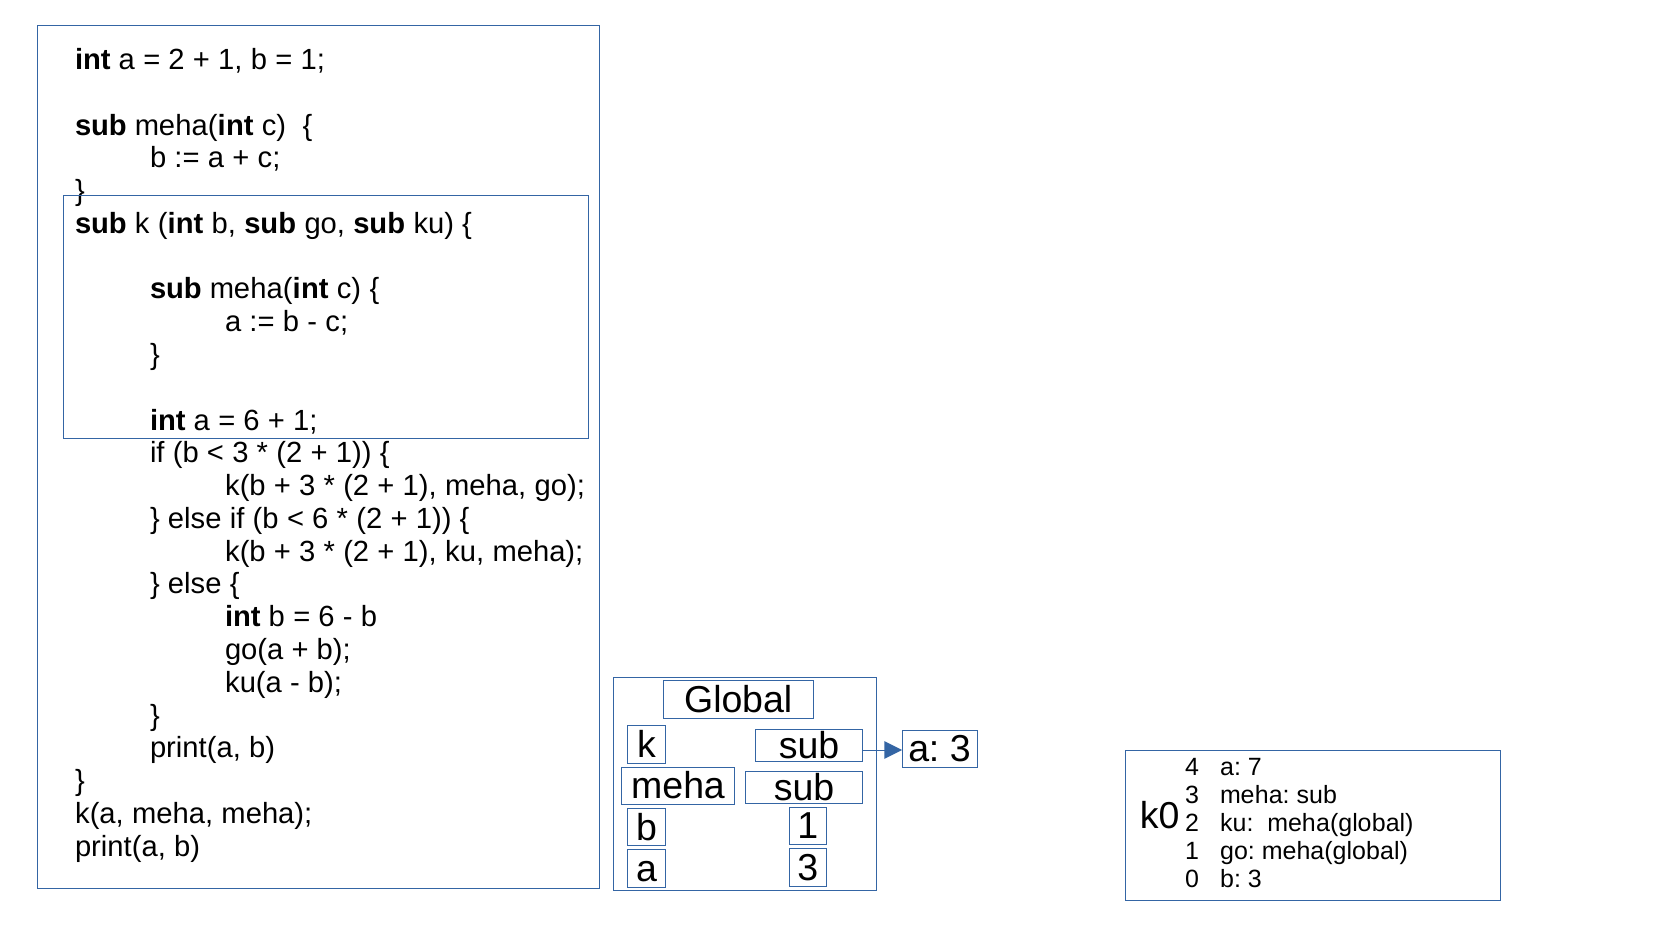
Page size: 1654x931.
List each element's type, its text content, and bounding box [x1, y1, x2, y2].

text_box 3 [789, 848, 827, 887]
text_box k [627, 725, 666, 764]
text_box meha [621, 767, 735, 805]
text_box sub [755, 729, 863, 762]
text_box Global [663, 680, 814, 719]
text_box sub [745, 771, 863, 804]
text_box a: 3 [902, 730, 978, 768]
text_box a [627, 849, 666, 888]
text_box 4 a: 7 3 meha: sub 2 ku: meha(global) 1 go: meha(global) 0 b: 3 [1170, 745, 1429, 901]
subtitle int a = 2 + 1, b = 1; sub meha(int c) { b := a + c; } sub k (int b, sub go, sub ku) { sub meha(int c) { a := b - c; } int a = 6 + 1; if (b < 3 * (2 + 1)) { k(b + 3 * (2 + 1), meha, go); } else if (b < 6 * (2 + 1)) { k(b + 3 * (2 + 1), ku, meha); } else { int b = 6 - b go(a + b); ku(a - b); } print(a, b) } k(a, meha, meha); print(a, b) [75, 196, 588, 438]
text_box k0 [1125, 787, 1170, 845]
subtitle int a = 2 + 1, b = 1; sub meha(int c) { b := a + c; } sub k (int b, sub go, sub ku) { sub meha(int c) { a := b - c; } int a = 6 + 1; if (b < 3 * (2 + 1)) { k(b + 3 * (2 + 1), meha, go); } else if (b < 6 * (2 + 1)) { k(b + 3 * (2 + 1), ku, meha); } else { int b = 6 - b go(a + b); ku(a - b); } print(a, b) } k(a, meha, meha); print(a, b) [75, 43, 638, 863]
text_box b [627, 808, 666, 846]
text_box 1 [789, 807, 827, 845]
